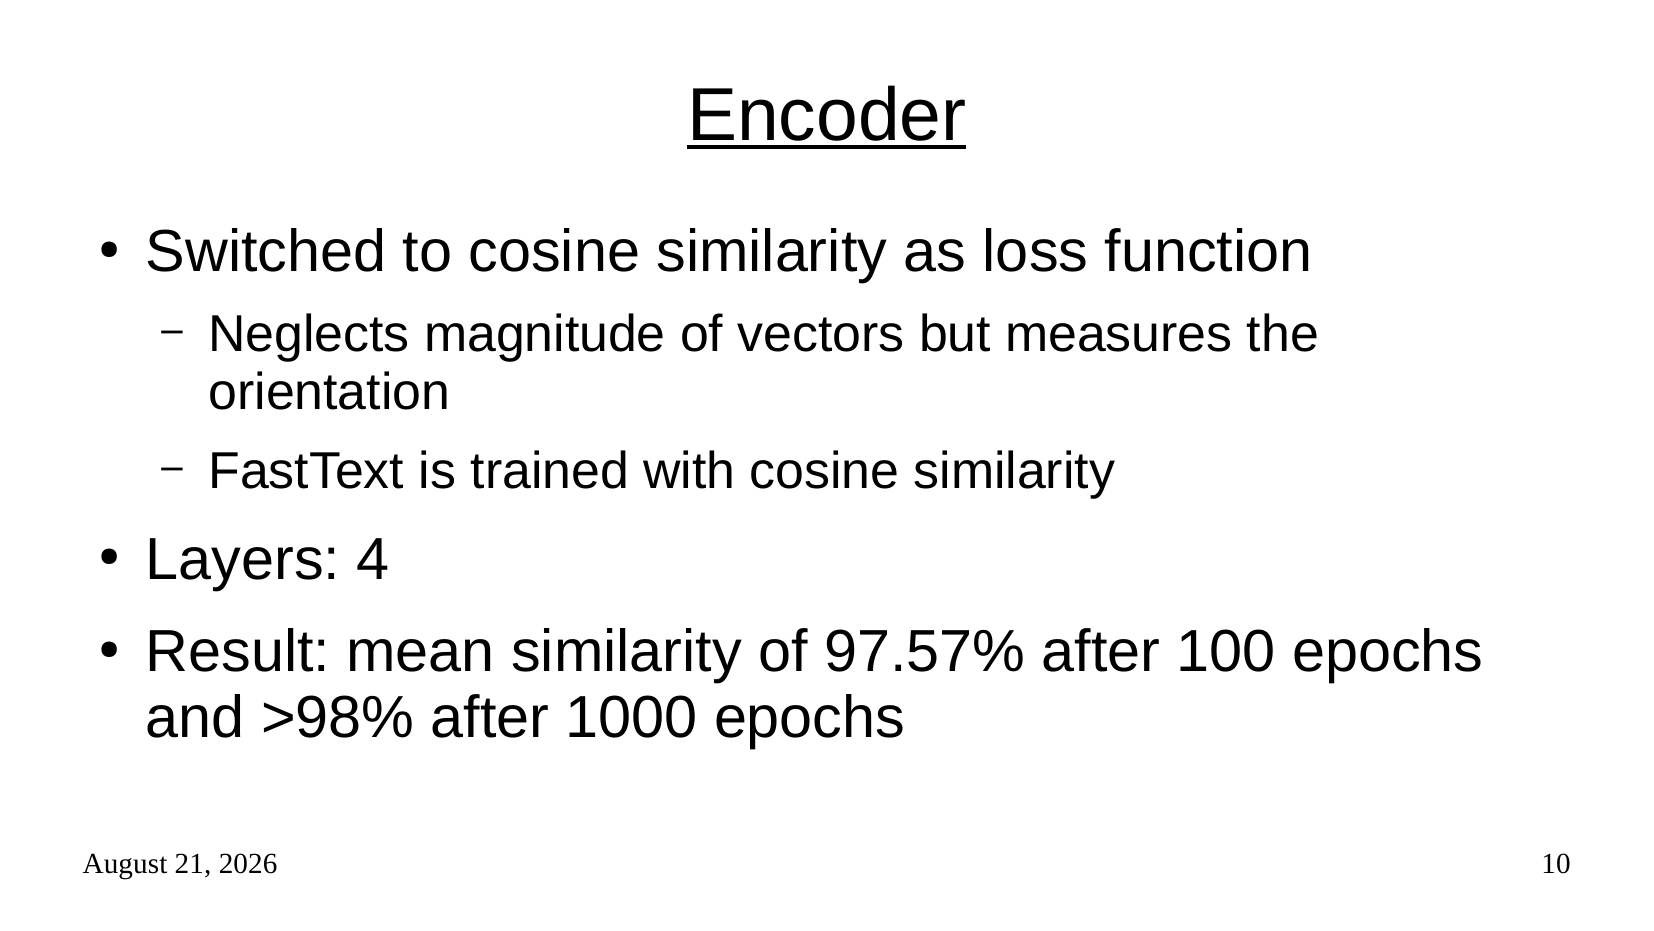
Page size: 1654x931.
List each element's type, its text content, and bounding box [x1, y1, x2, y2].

title Encoder [82, 37, 1571, 193]
list Switched to cosine similarity as loss function Neglects magnitude of vectors but measures the orientation FastText is trained with cosine similarity Layers: 4 Result: mean similarity of 97.57% after 100 epochs and >98% after 1000 epochs [82, 217, 1571, 758]
